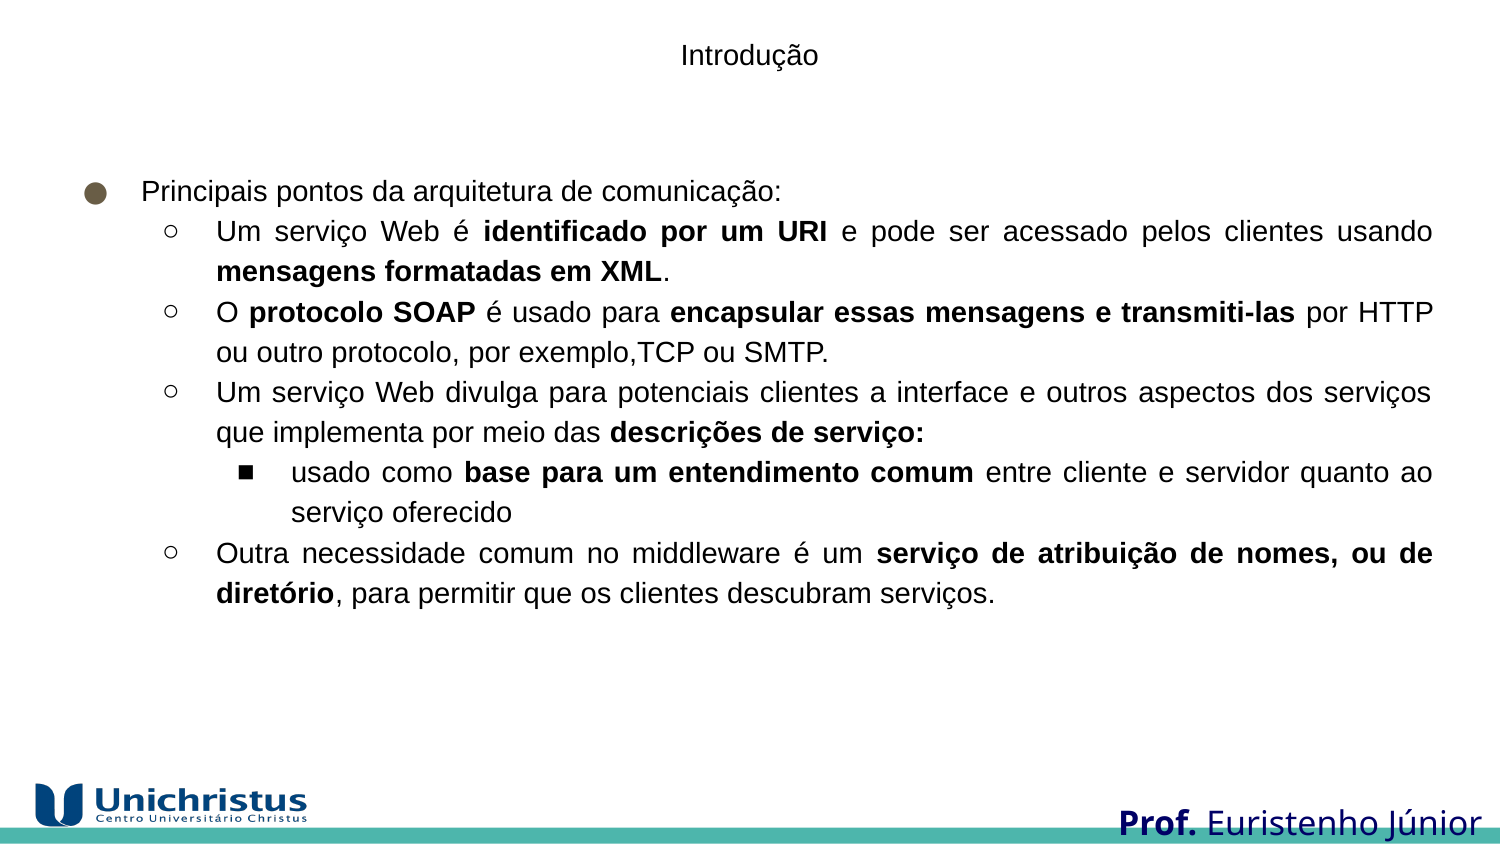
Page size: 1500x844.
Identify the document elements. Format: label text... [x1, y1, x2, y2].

list Principais pontos da arquitetura de comunicação: Um serviço Web é identificado por um URI e pode ser acessado pelos clientes usando mensagens formatadas em XML. O protocolo SOAP é usado para encapsular essas mensagens e transmiti-las por HTTP ou outro protocolo, por exemplo,TCP ou SMTP. Um serviço Web divulga para potenciais clientes a interface e outros aspectos dos serviços que implementa por meio das descrições de serviço: usado como base para um entendimento comum entre cliente e servidor quanto ao serviço oferecido Outra necessidade comum no middleware é um serviço de atribuição de nomes, ou de diretório, para permitir que os clientes descubram serviços. [51, 152, 1449, 750]
text_box Prof. Euristenho Júnior [1103, 791, 1500, 844]
picture [31, 781, 311, 828]
title Introdução [51, 20, 1449, 137]
